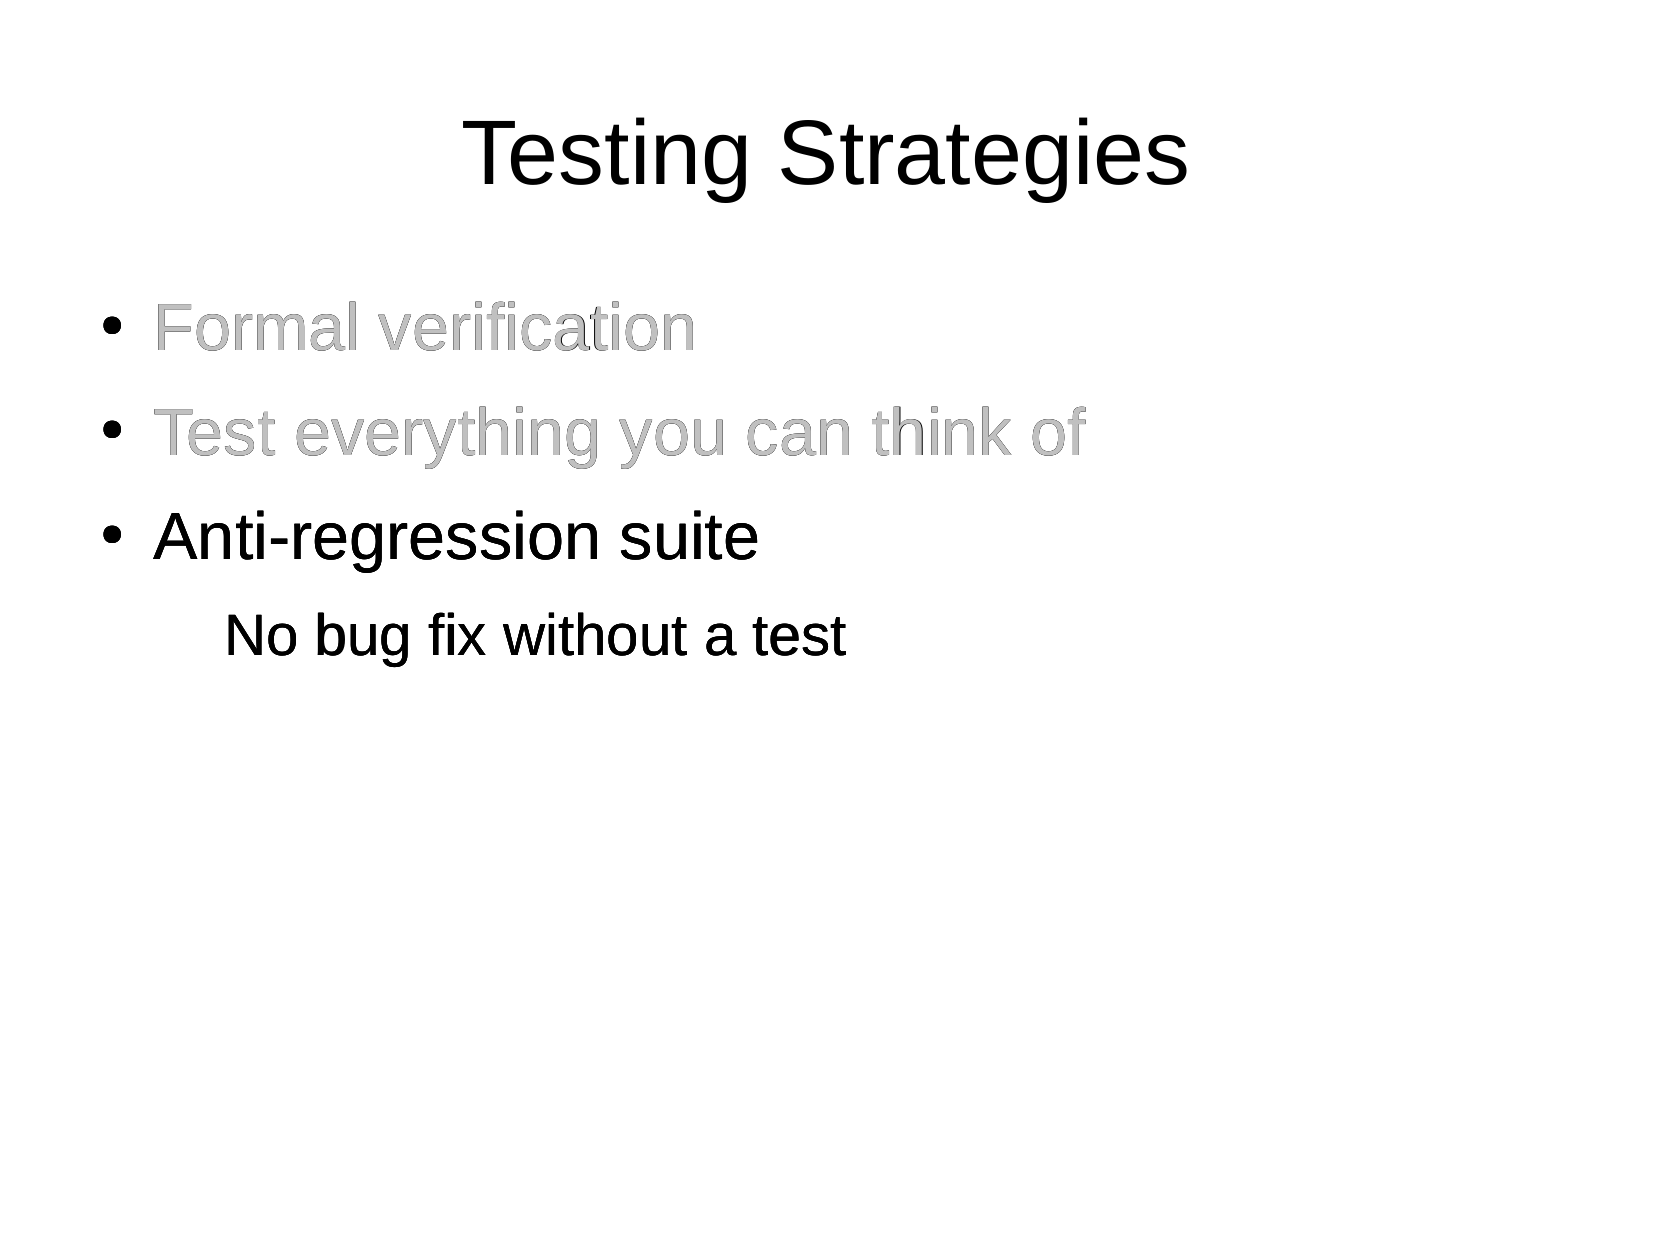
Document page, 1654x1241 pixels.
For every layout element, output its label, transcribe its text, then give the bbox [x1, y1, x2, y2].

list Formal verification Test everything you can think of Anti-regression suite No bug fix without a test [82, 290, 1571, 1109]
title Testing Strategies [82, 49, 1571, 257]
